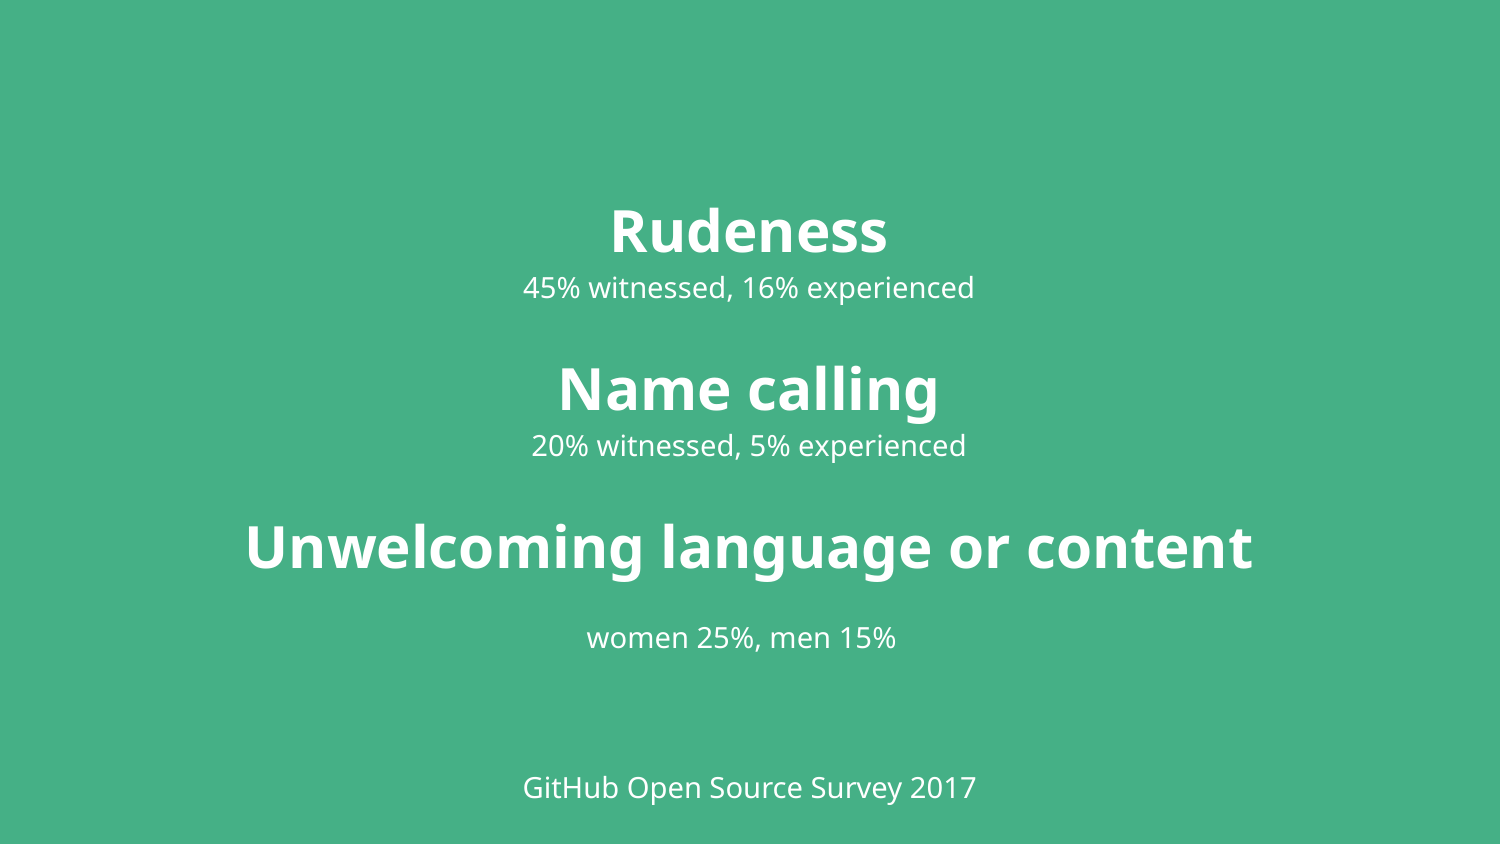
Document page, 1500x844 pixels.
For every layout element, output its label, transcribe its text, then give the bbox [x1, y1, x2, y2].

list Rudeness 45% witnessed, 16% experienced Name calling 20% witnessed, 5% experienced Unwelcoming language or content women 25%, men 15% [20, 0, 1478, 844]
text_box GitHub Open Source Survey 2017 [51, 749, 1449, 814]
